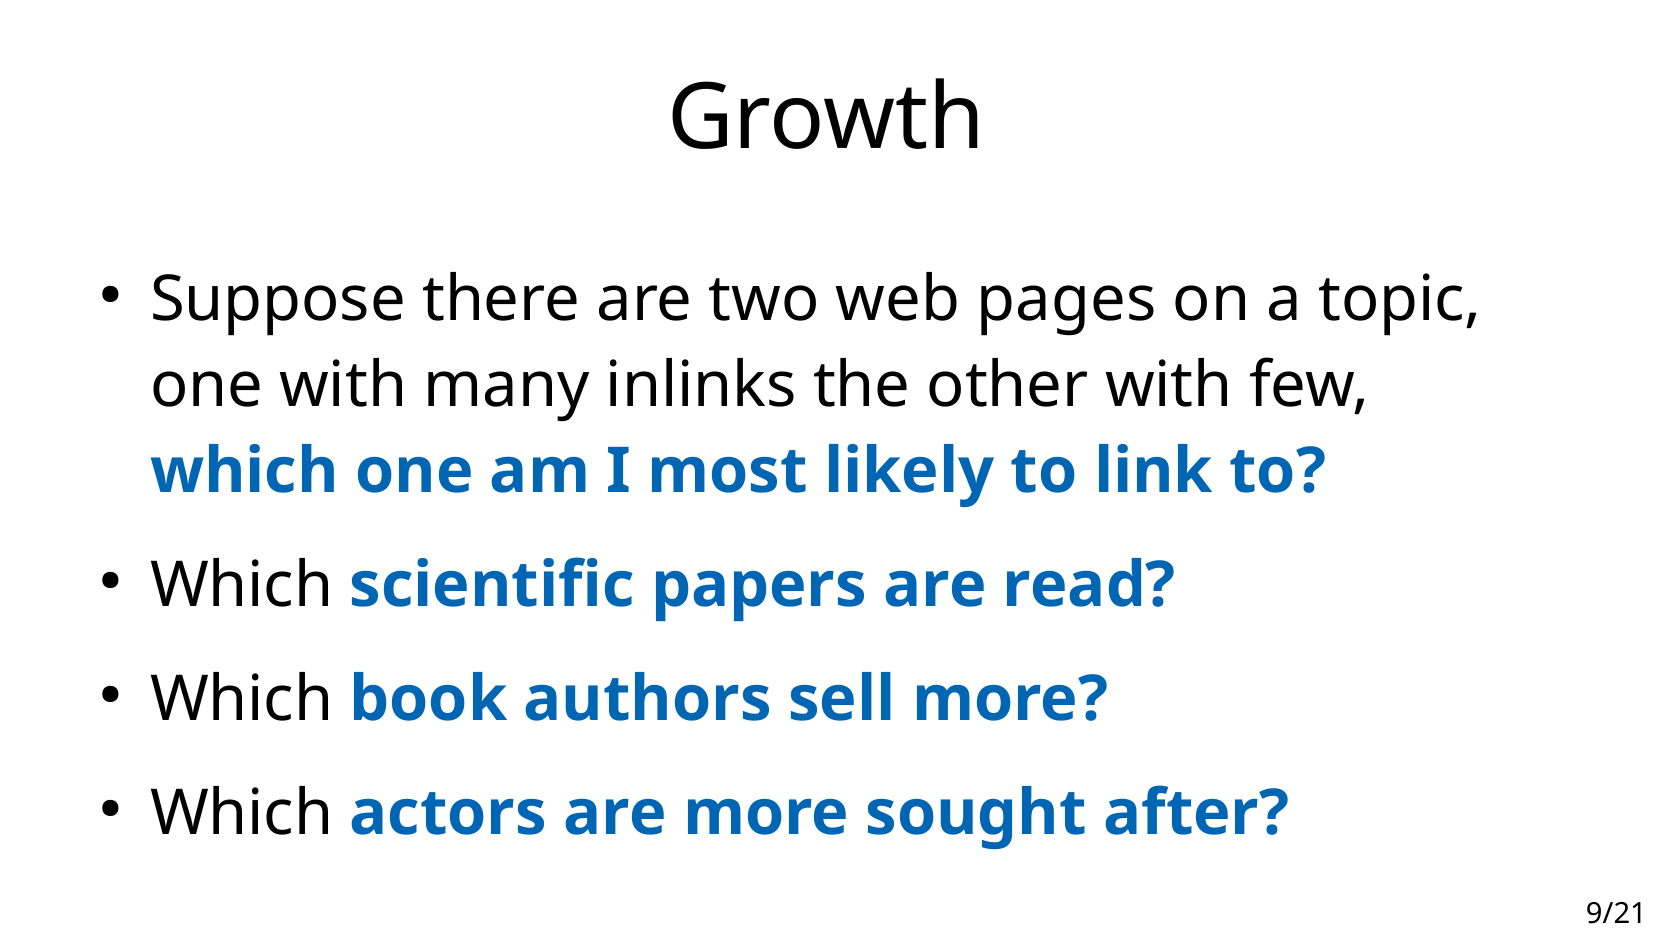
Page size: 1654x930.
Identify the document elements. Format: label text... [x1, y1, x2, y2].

title Growth [82, 1, 1571, 225]
list Suppose there are two web pages on a topic, one with many inlinks the other with few, which one am I most likely to link to? Which scientific papers are read? Which book authors sell more? Which actors are more sought after? [82, 252, 1571, 856]
